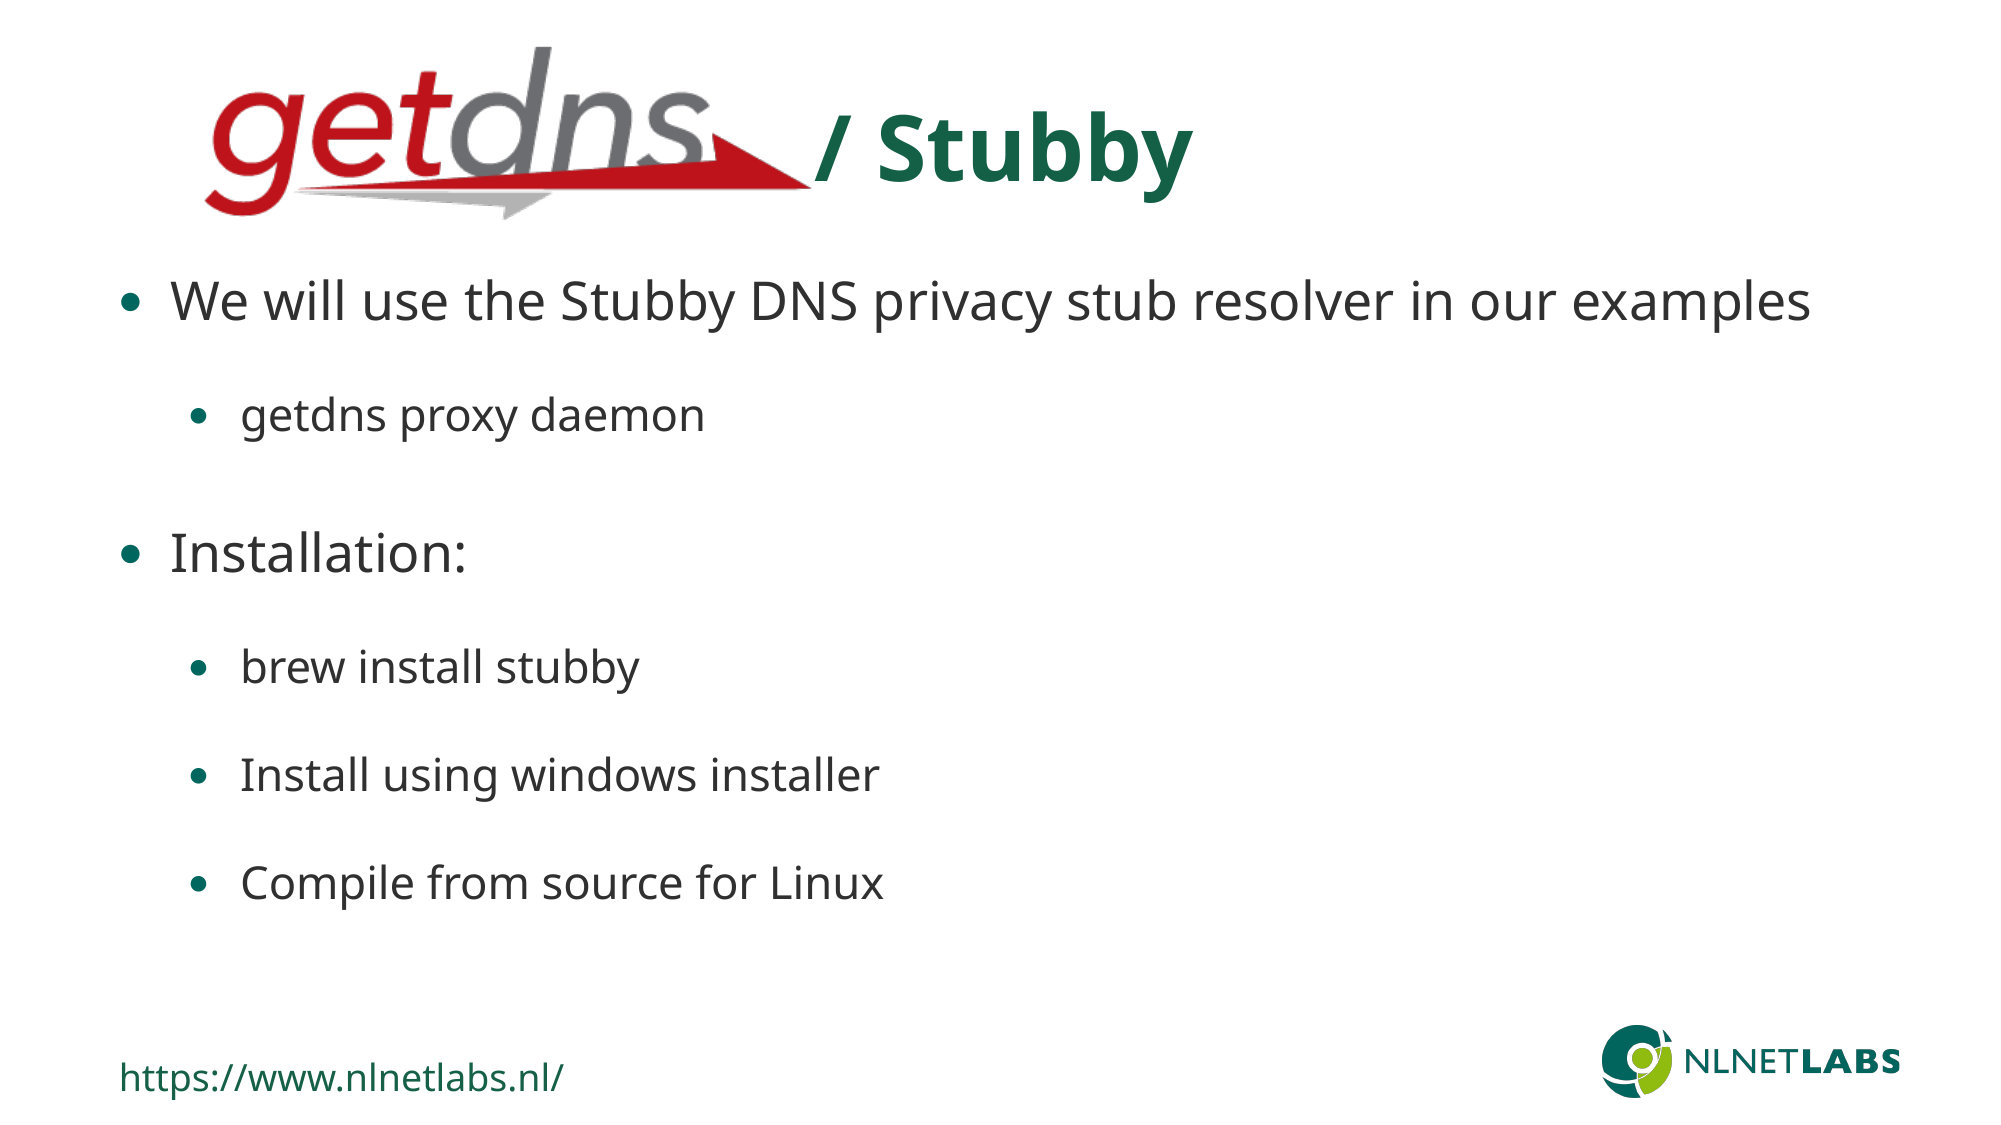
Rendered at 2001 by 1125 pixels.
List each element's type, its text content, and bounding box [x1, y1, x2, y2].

picture [1602, 1025, 1900, 1098]
list We will use the Stubby DNS privacy stub resolver in our examples getdns proxy daemon Installation: brew install stubby Install using windows installer Compile from source for Linux [99, 263, 1900, 916]
picture [196, 29, 826, 231]
title / Stubby [790, 52, 1431, 240]
